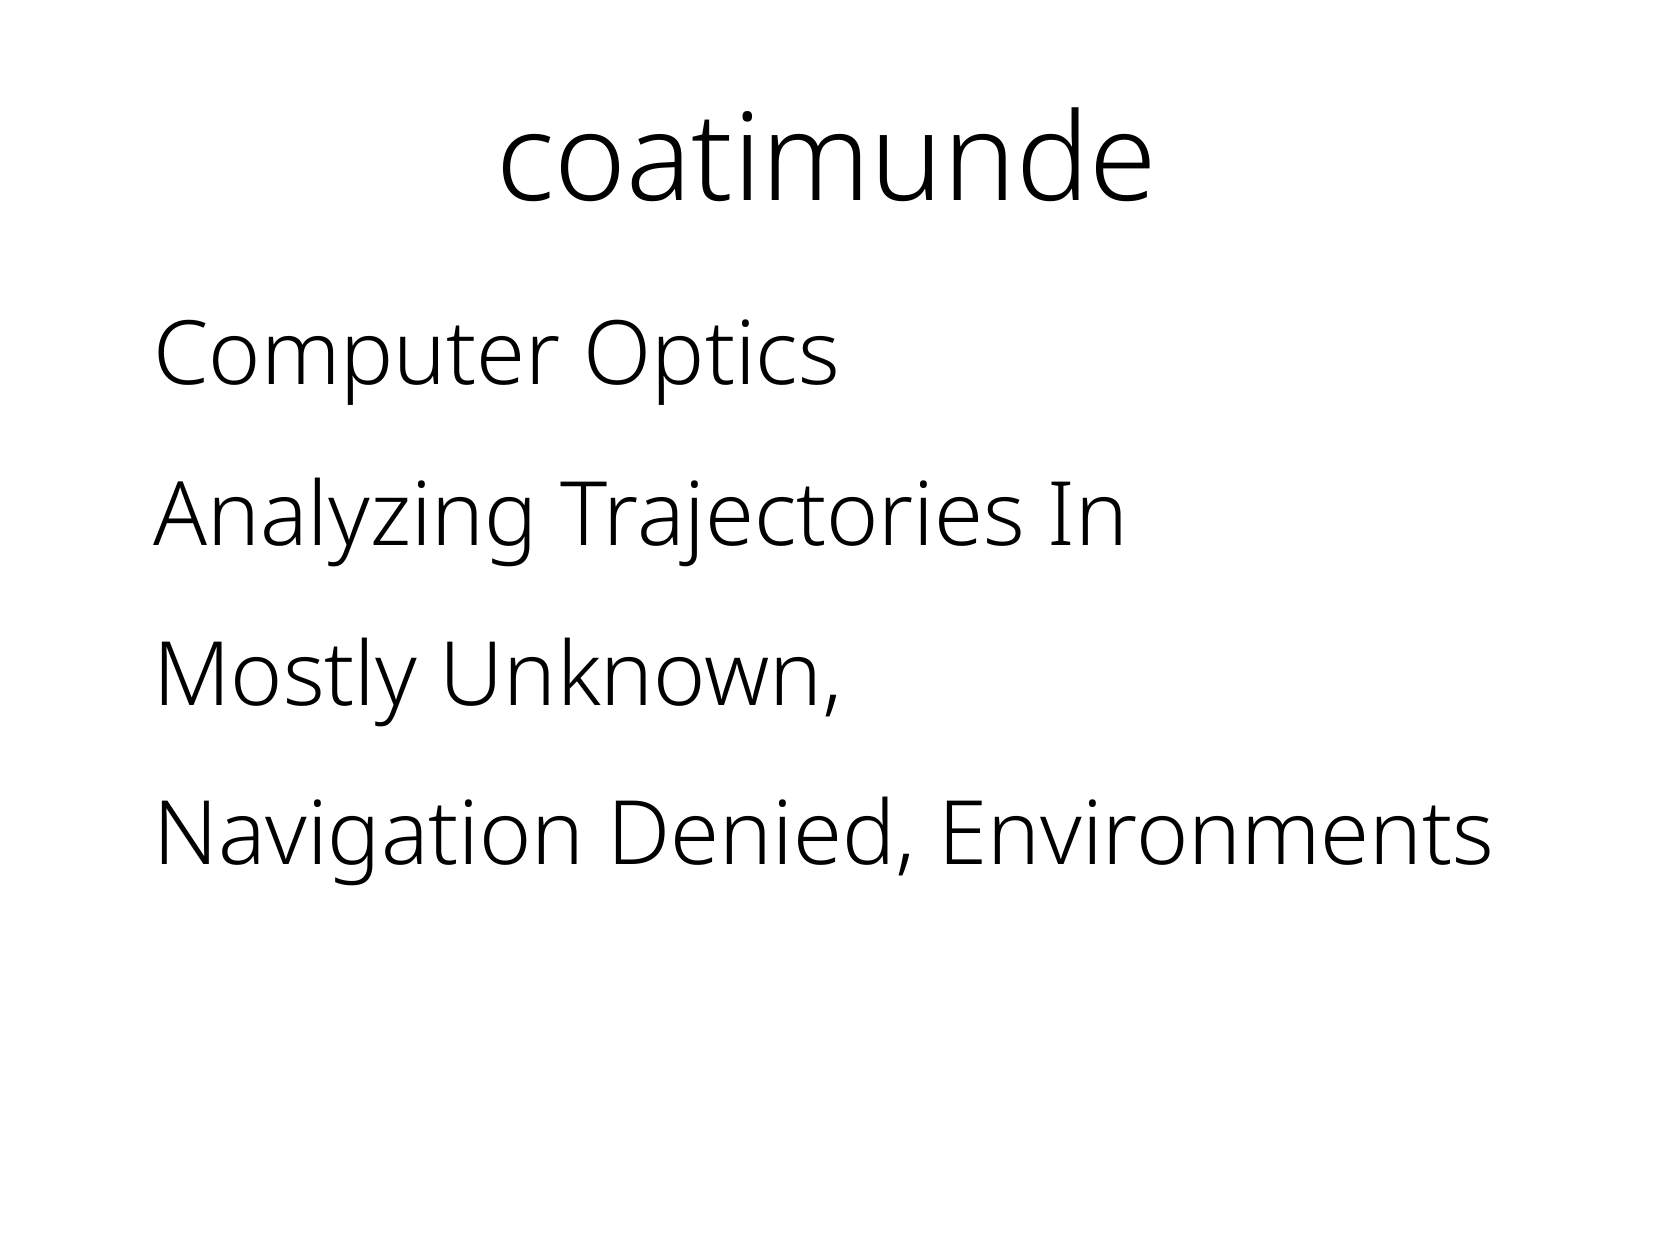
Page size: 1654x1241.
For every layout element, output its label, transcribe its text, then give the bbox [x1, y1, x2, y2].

title coatimunde [82, 49, 1571, 257]
list Computer Optics Analyzing Trajectories In Mostly Unknown, Navigation Denied, Environments [82, 290, 1571, 1010]
